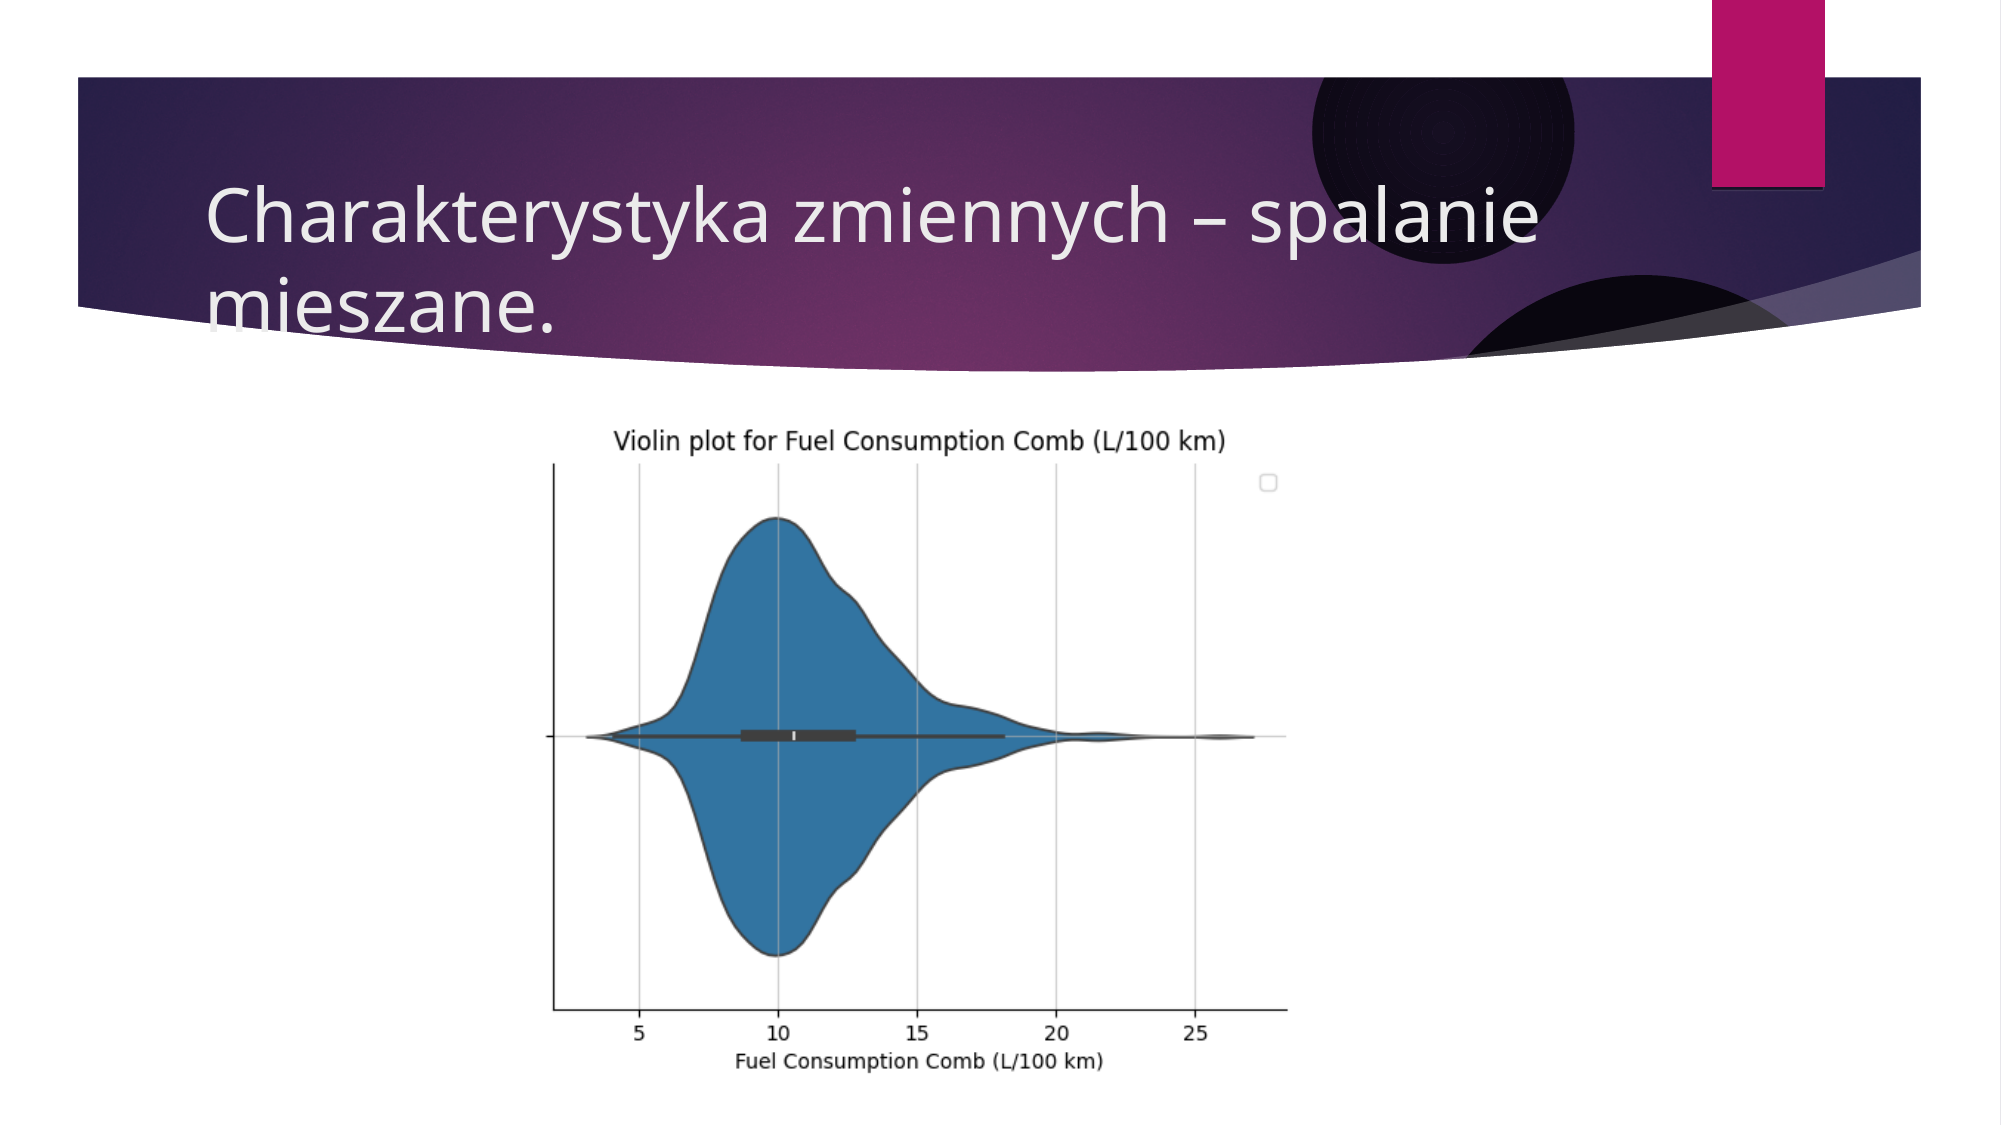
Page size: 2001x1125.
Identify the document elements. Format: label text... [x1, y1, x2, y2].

title Charakterystyka zmiennych – spalanie mieszane. [189, 159, 1627, 276]
picture [435, 378, 1381, 1088]
